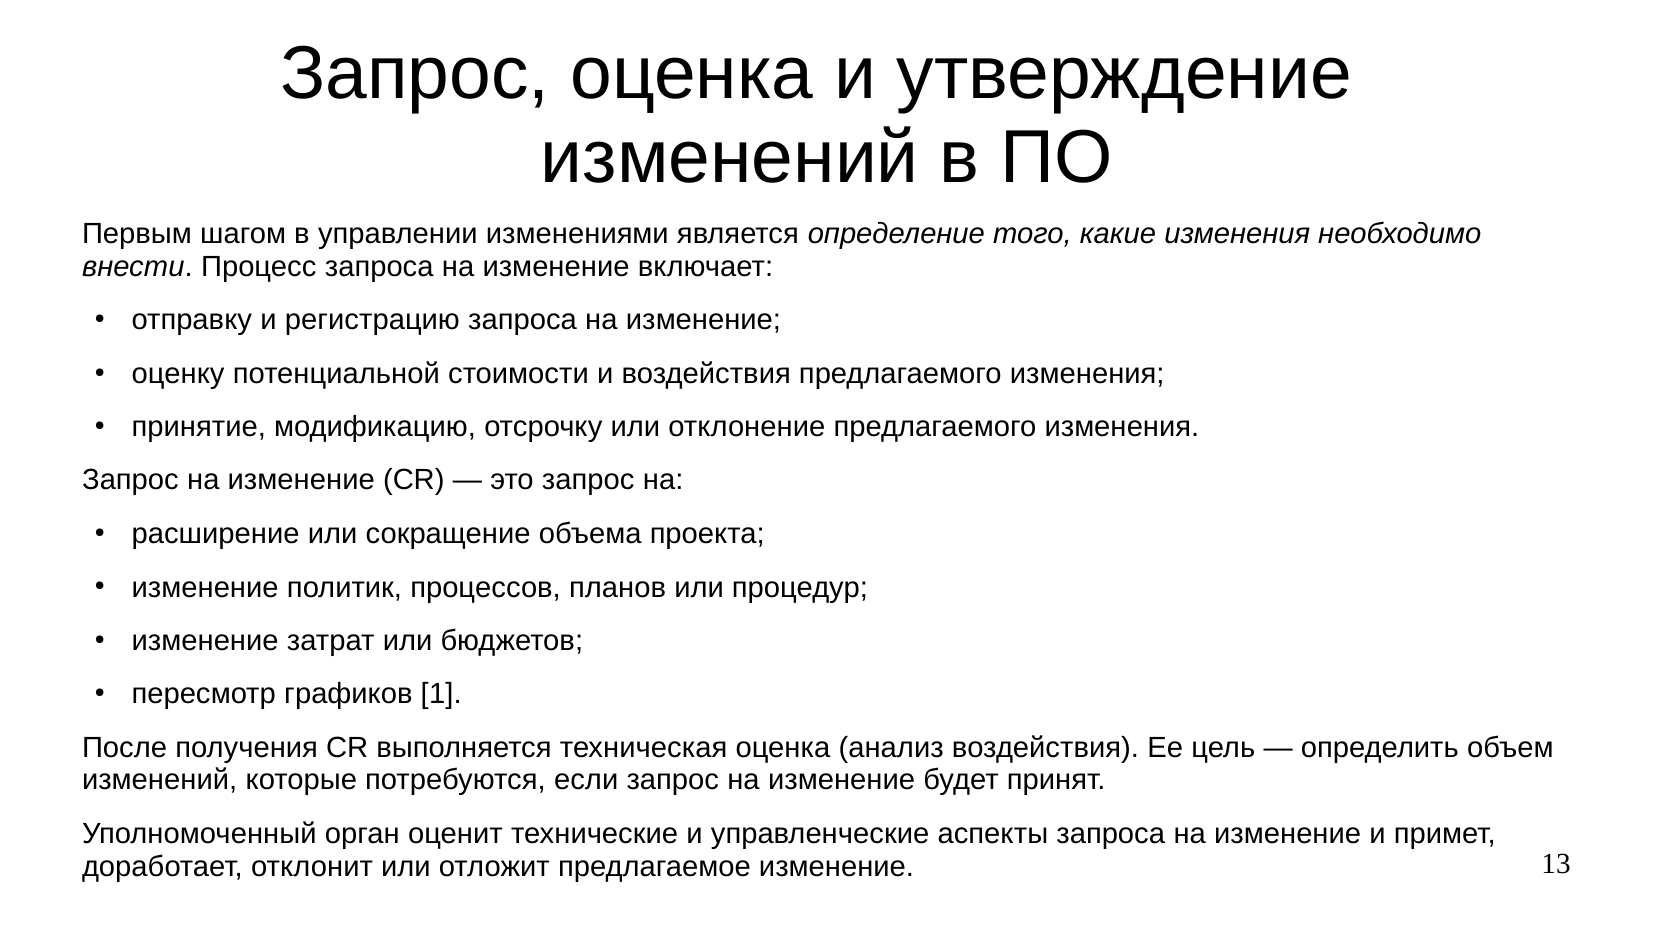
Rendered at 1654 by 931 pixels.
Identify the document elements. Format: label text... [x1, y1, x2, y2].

list Первым шагом в управлении изменениями является определение того, какие изменения необходимо внести. Процесс запроса на изменение включает: отправку и регистрацию запроса на изменение; оценку потенциальной стоимости и воздействия предлагаемого изменения; принятие, модификацию, отсрочку или отклонение предлагаемого изменения. Запрос на изменение (CR) — это запрос на: расширение или сокращение объема проекта; изменение политик, процессов, планов или процедур; изменение затрат или бюджетов; пересмотр графиков [1]. После получения CR выполняется техническая оценка (анализ воздействия). Ее цель — определить объем изменений, которые потребуются, если запрос на изменение будет принят. Уполномоченный орган оценит технические и управленческие аспекты запроса на изменение и примет, доработает, отклонит или отложит предлагаемое изменение. [82, 217, 1571, 886]
title Запрос, оценка и утверждение изменений в ПО [82, 30, 1571, 199]
